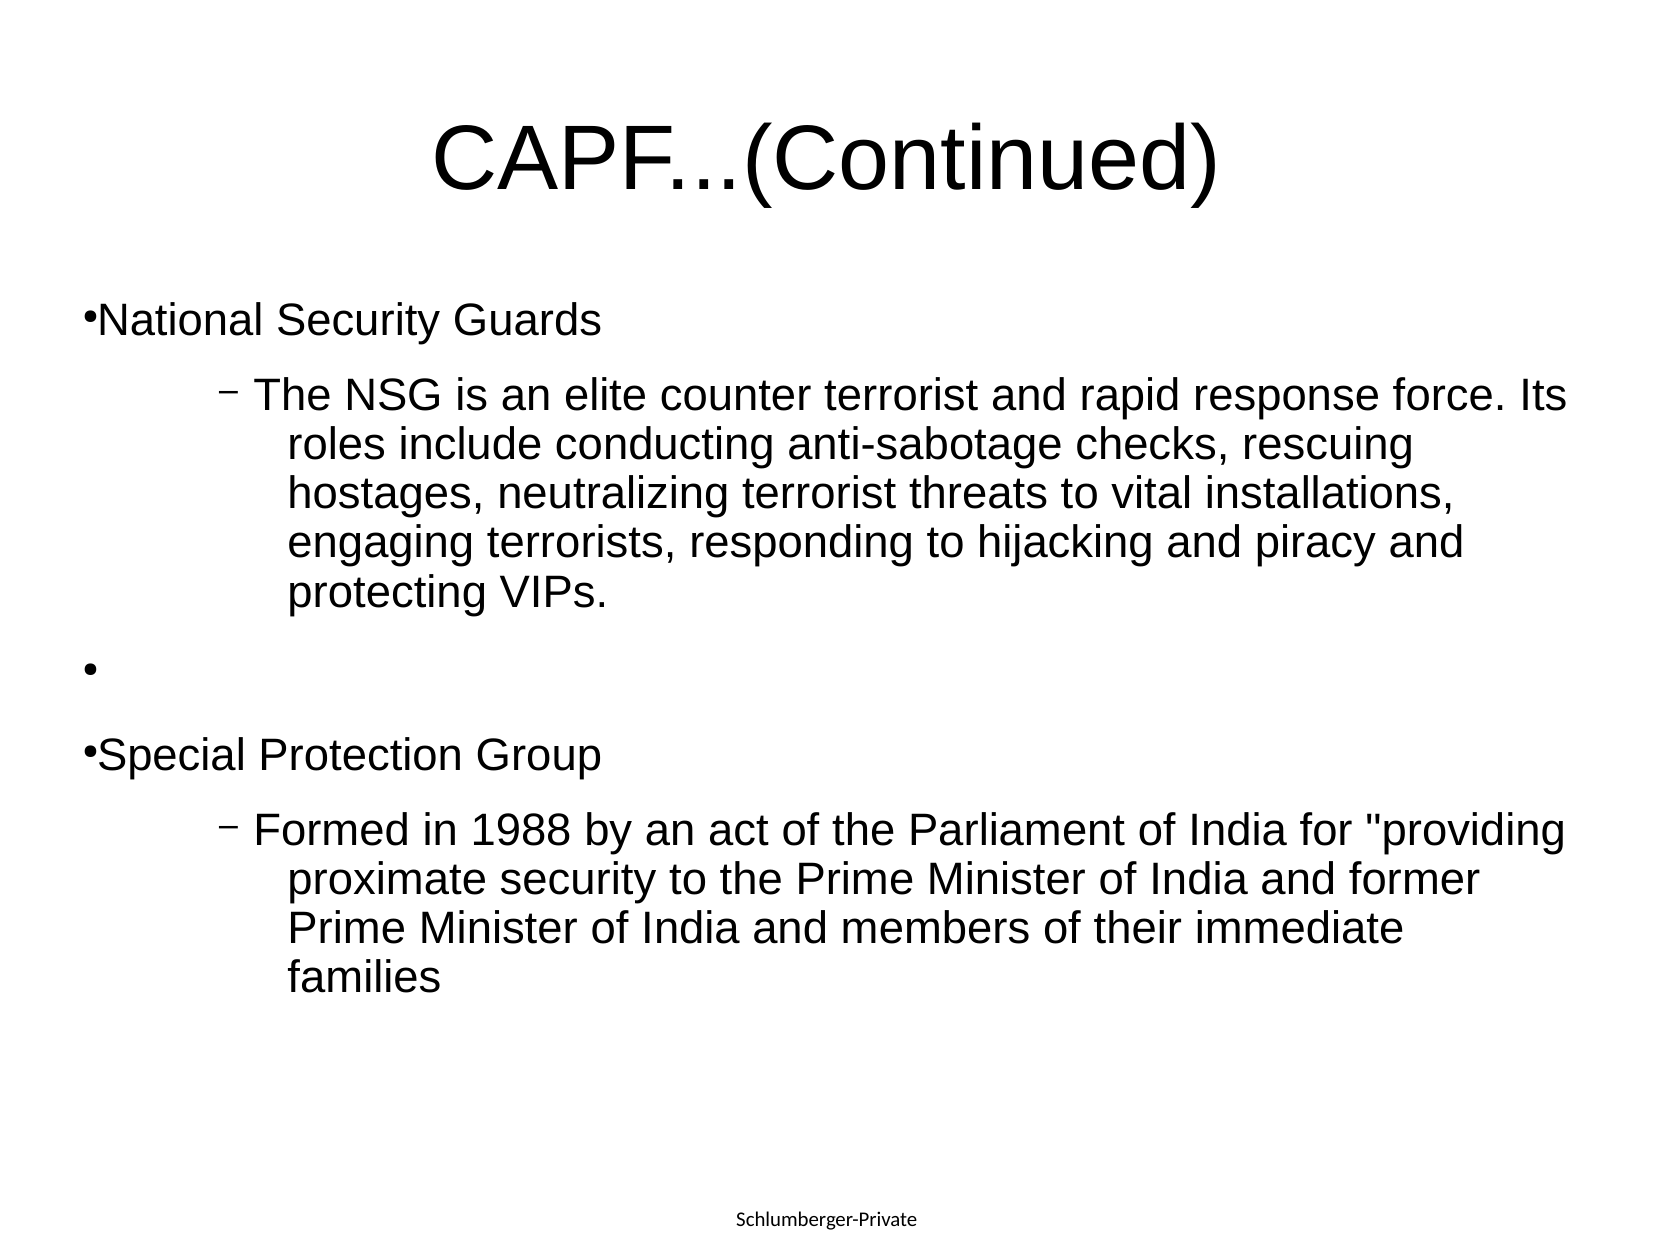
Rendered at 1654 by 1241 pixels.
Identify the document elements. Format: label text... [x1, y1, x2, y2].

title CAPF...(Continued) [82, 49, 1571, 257]
list National Security Guards The NSG is an elite counter terrorist and rapid response force. Its roles include conducting anti-sabotage checks, rescuing hostages, neutralizing terrorist threats to vital installations, engaging terrorists, responding to hijacking and piracy and protecting VIPs. Special Protection Group Formed in 1988 by an act of the Parliament of India for "providing proximate security to the Prime Minister of India and former Prime Minister of India and members of their immediate families [82, 290, 1571, 1010]
